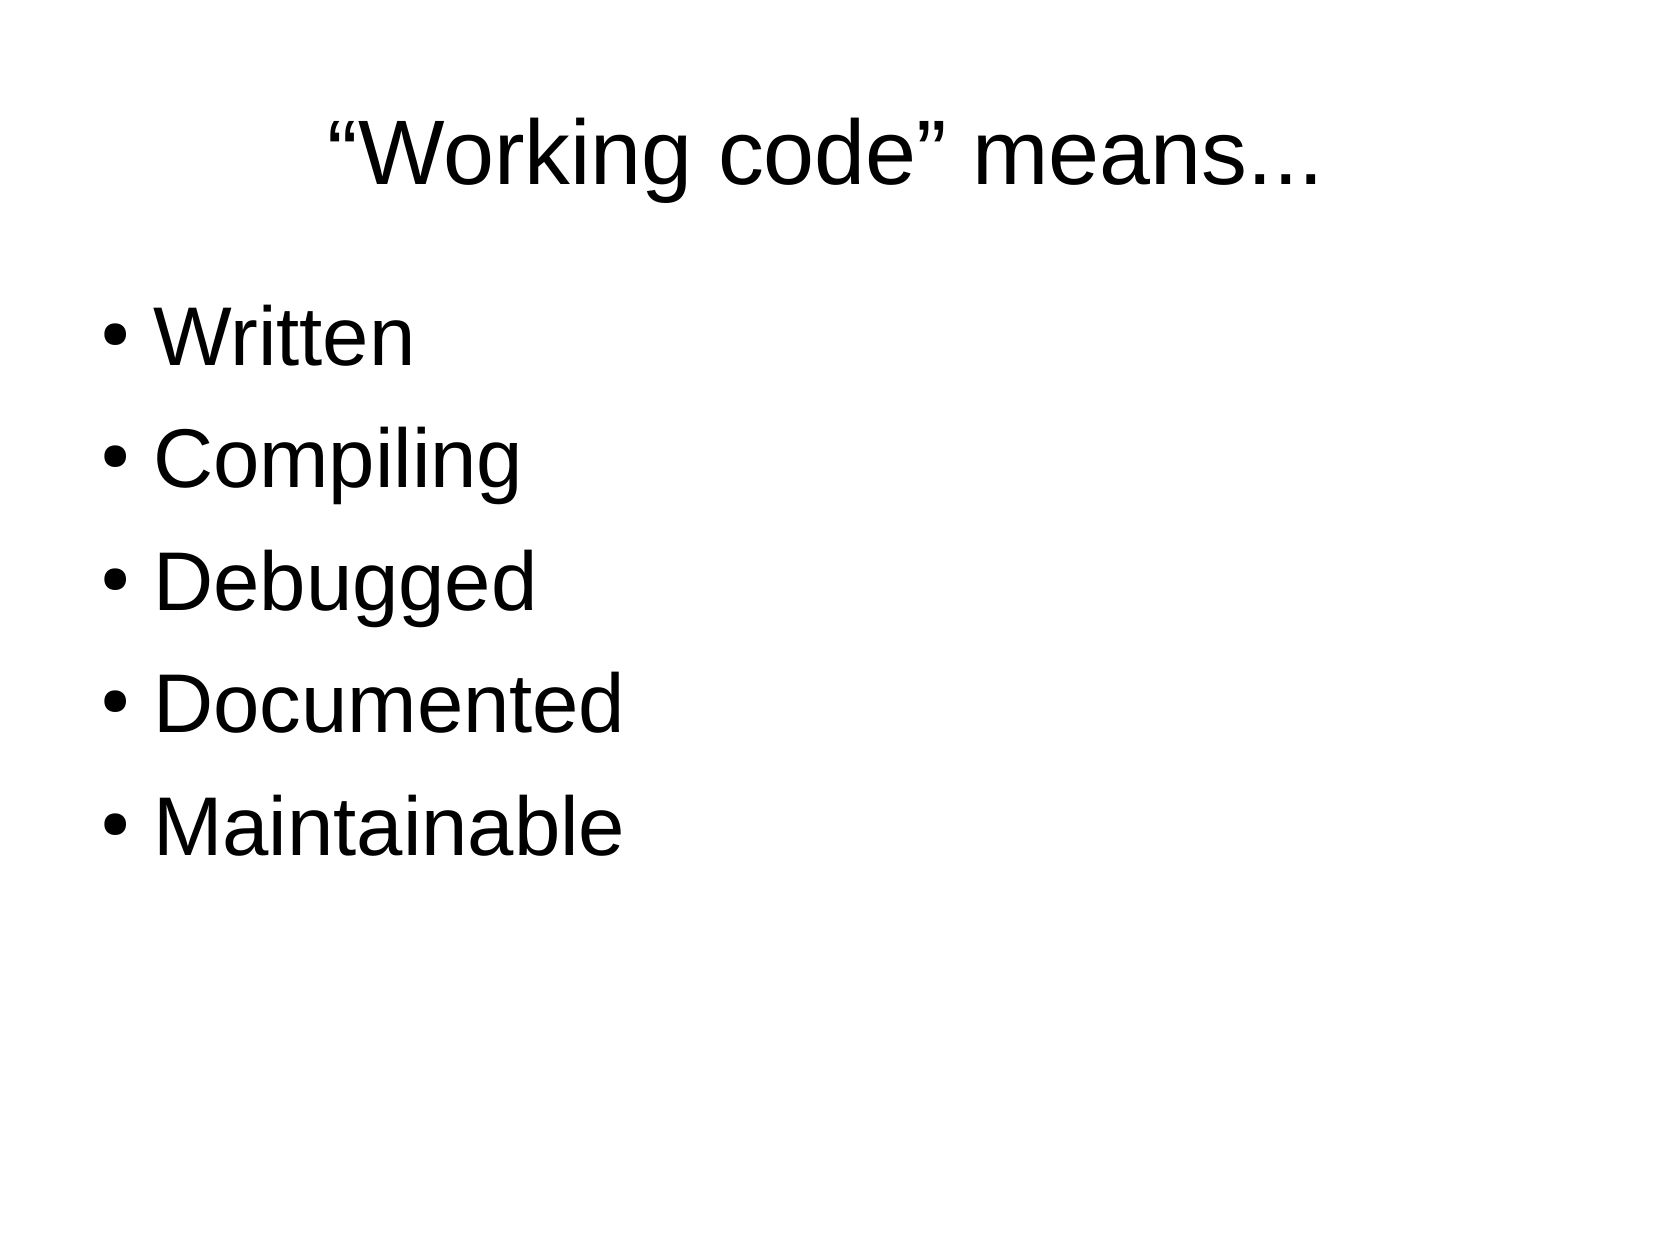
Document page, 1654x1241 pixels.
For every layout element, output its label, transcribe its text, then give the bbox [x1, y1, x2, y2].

title “Working code” means... [82, 49, 1571, 257]
list Written Compiling Debugged Documented Maintainable [82, 290, 1571, 1109]
